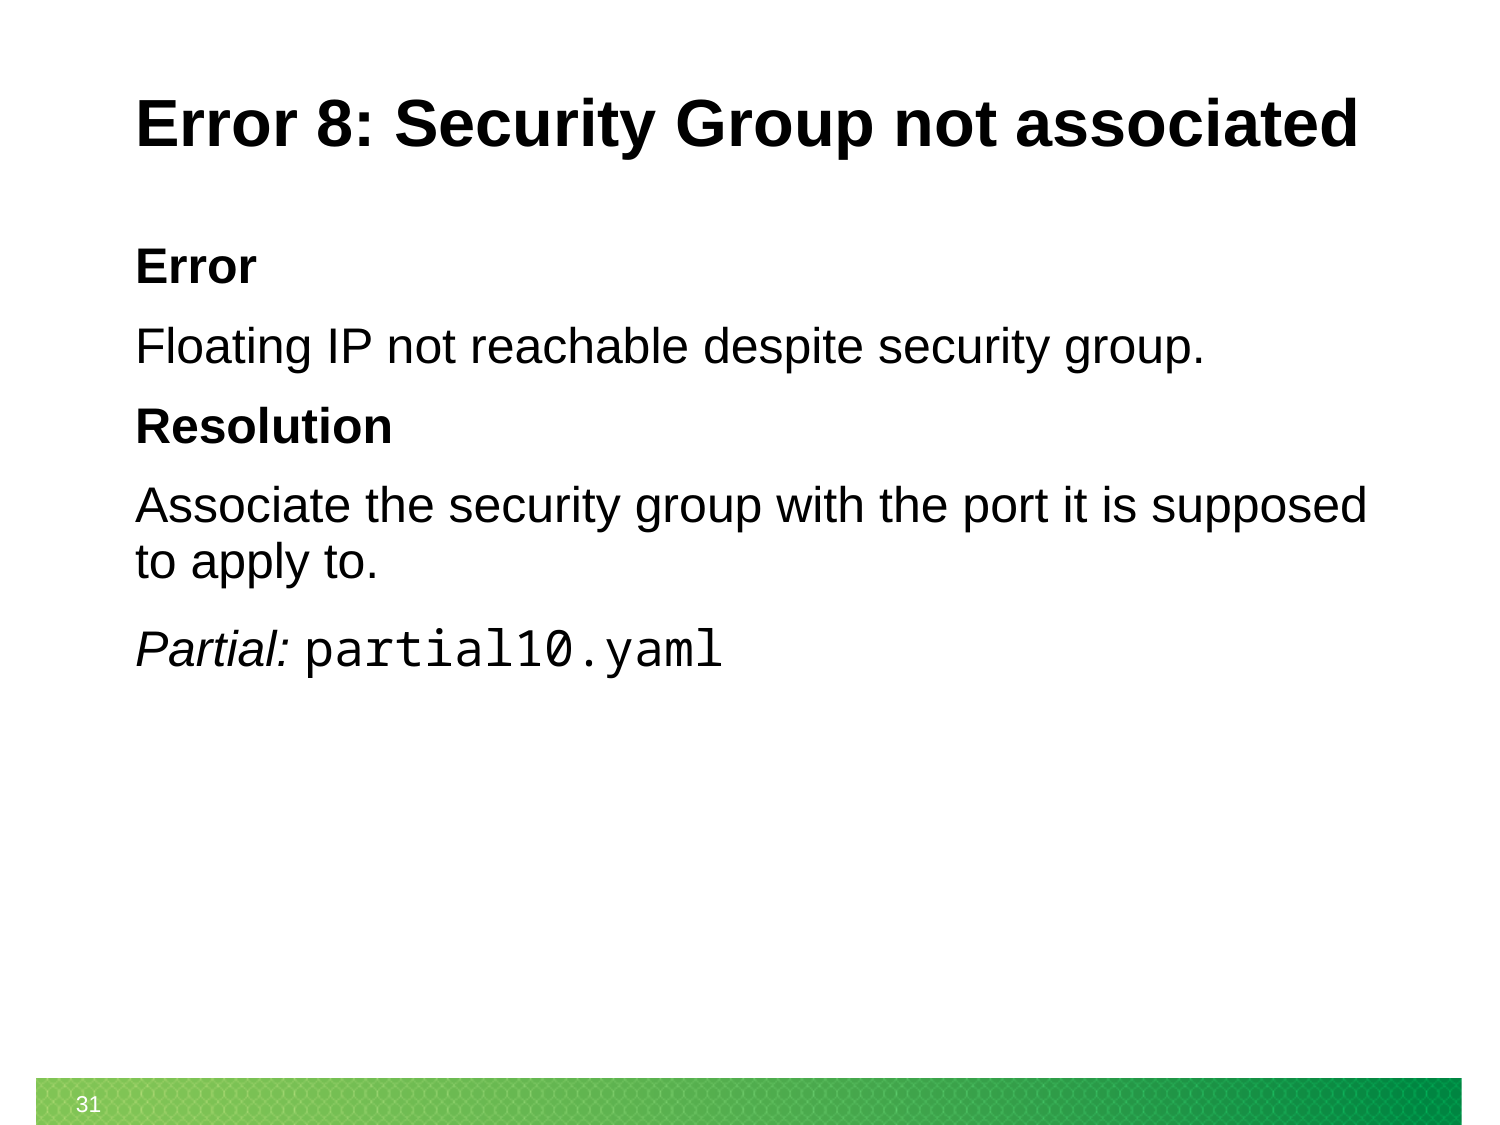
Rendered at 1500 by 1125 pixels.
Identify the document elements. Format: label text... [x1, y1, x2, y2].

list Error Floating IP not reachable despite security group. Resolution Associate the security group with the port it is supposed to apply to. Partial: partial10.yaml [135, 238, 1372, 892]
title Error 8: Security Group not associated [135, 41, 1372, 204]
picture [36, 1078, 1462, 1125]
